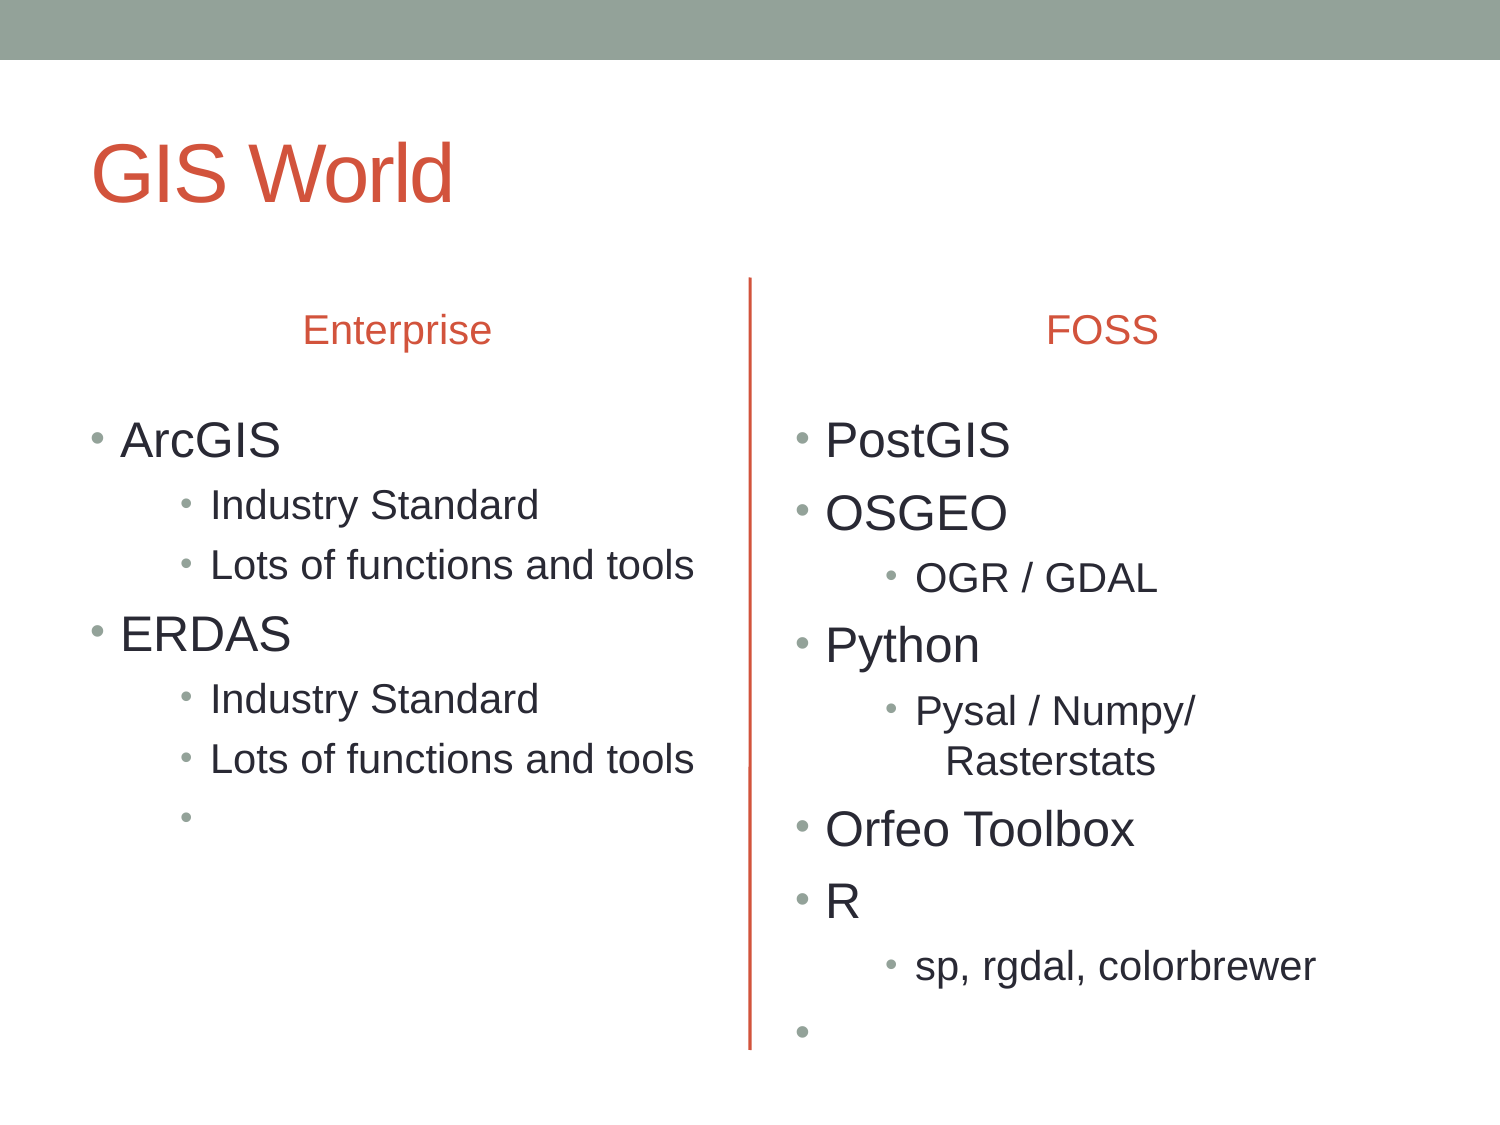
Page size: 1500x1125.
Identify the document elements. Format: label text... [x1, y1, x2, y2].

list Enterprise [75, 275, 721, 380]
title GIS World [75, 87, 1426, 251]
list ArcGIS Industry Standard Lots of functions and tools ERDAS Industry Standard Lots of functions and tools [75, 399, 721, 1049]
list PostGIS OSGEO OGR / GDAL Python Pysal / Numpy/ Rasterstats Orfeo Toolbox R sp, rgdal, colorbrewer [780, 399, 1426, 1049]
list FOSS [780, 275, 1426, 380]
